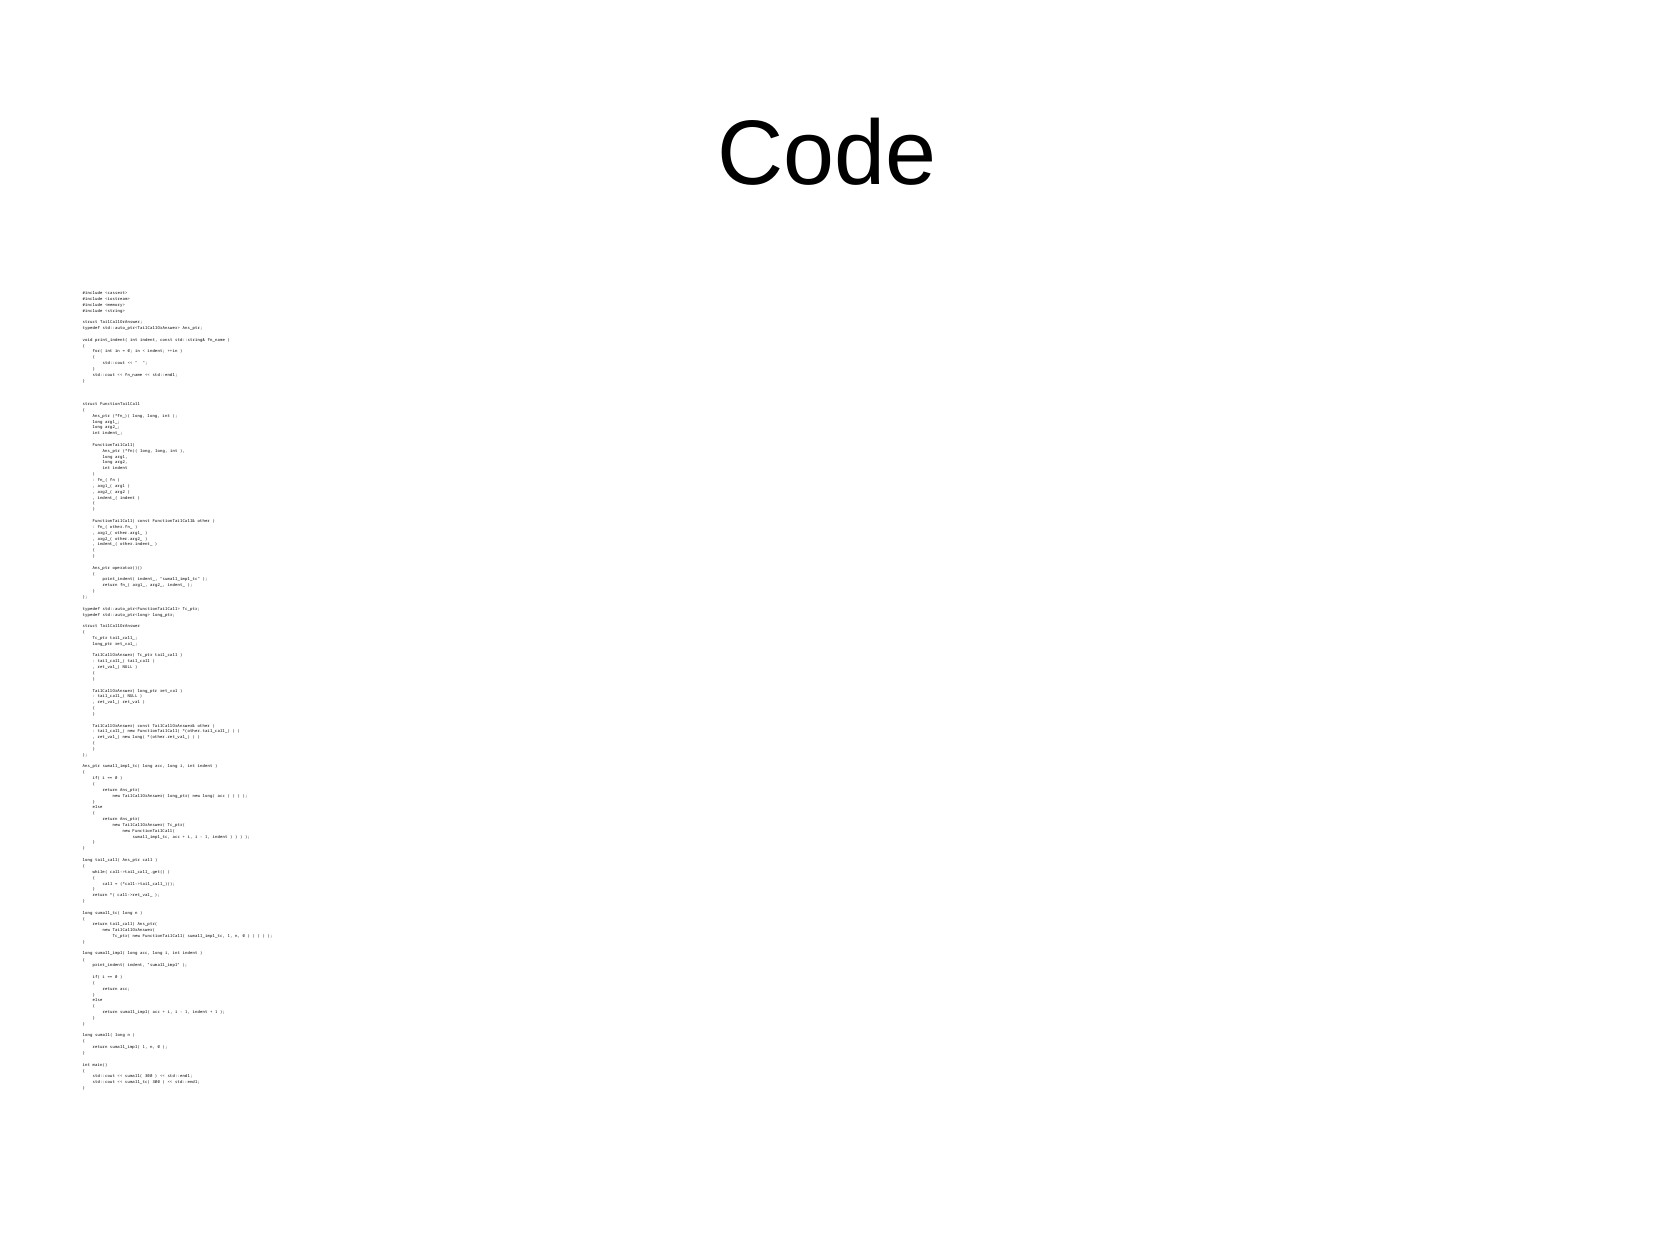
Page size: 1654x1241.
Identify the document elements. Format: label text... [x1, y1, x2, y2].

list #include <cassert> #include <iostream> #include <memory> #include <string> struct TailCallOrAnswer; typedef std::auto_ptr<TailCallOrAnswer> Ans_ptr; void print_indent( int indent, const std::string& fn_name ) { for( int in = 0; in < indent; ++in ) { std::cout << " "; } std::cout << fn_name << std::endl; } struct FunctionTailCall { Ans_ptr (*fn_)( long, long, int ); long arg1_; long arg2_; int indent_; FunctionTailCall( Ans_ptr (*fn)( long, long, int ), long arg1, long arg2, int indent ) : fn_( fn ) , arg1_( arg1 ) , arg2_( arg2 ) , indent_( indent ) { } FunctionTailCall( const FunctionTailCall& other ) : fn_( other.fn_ ) , arg1_( other.arg1_ ) , arg2_( other.arg2_ ) , indent_( other.indent_ ) { } Ans_ptr operator()() { print_indent( indent_, "sumall_impl_tc" ); return fn_( arg1_, arg2_, indent_ ); } }; typedef std::auto_ptr<FunctionTailCall> Tc_ptr; typedef std::auto_ptr<long> long_ptr; struct TailCallOrAnswer { Tc_ptr tail_call_; long_ptr ret_val_; TailCallOrAnswer( Tc_ptr tail_call ) : tail_call_( tail_call ) , ret_val_( NULL ) { } TailCallOrAnswer( long_ptr ret_val ) : tail_call_( NULL ) , ret_val_( ret_val ) { } TailCallOrAnswer( const TailCallOrAnswer& other ) : tail_call_( new FunctionTailCall( *(other.tail_call_) ) ) , ret_val_( new long( *(other.ret_val_) ) ) { } }; Ans_ptr sumall_impl_tc( long acc, long i, int indent ) { if( i == 0 ) { return Ans_ptr( new TailCallOrAnswer( long_ptr( new long( acc ) ) ) ); } else { return Ans_ptr( new TailCallOrAnswer( Tc_ptr( new FunctionTailCall( sumall_impl_tc, acc + i, i - 1, indent ) ) ) ); } } long tail_call( Ans_ptr call ) { while( call->tail_call_.get() ) { call = (*call->tail_call_)(); } return *( call->ret_val_ ); } long sumall_tc( long n ) { return tail_call( Ans_ptr( new TailCallOrAnswer( Tc_ptr( new FunctionTailCall( sumall_impl_tc, 1, n, 0 ) ) ) ) ); } long sumall_impl( long acc, long i, int indent ) { print_indent( indent, "sumall_impl" ); if( i == 0 ) { return acc; } else { return sumall_impl( acc + i, i - 1, indent + 1 ); } } long sumall( long n ) { return sumall_impl( 1, n, 0 ); } int main() { std::cout << sumall( 300 ) << std::endl; std::cout << sumall_tc( 300 ) << std::endl; } [82, 290, 1654, 1109]
title Code [82, 49, 1571, 257]
